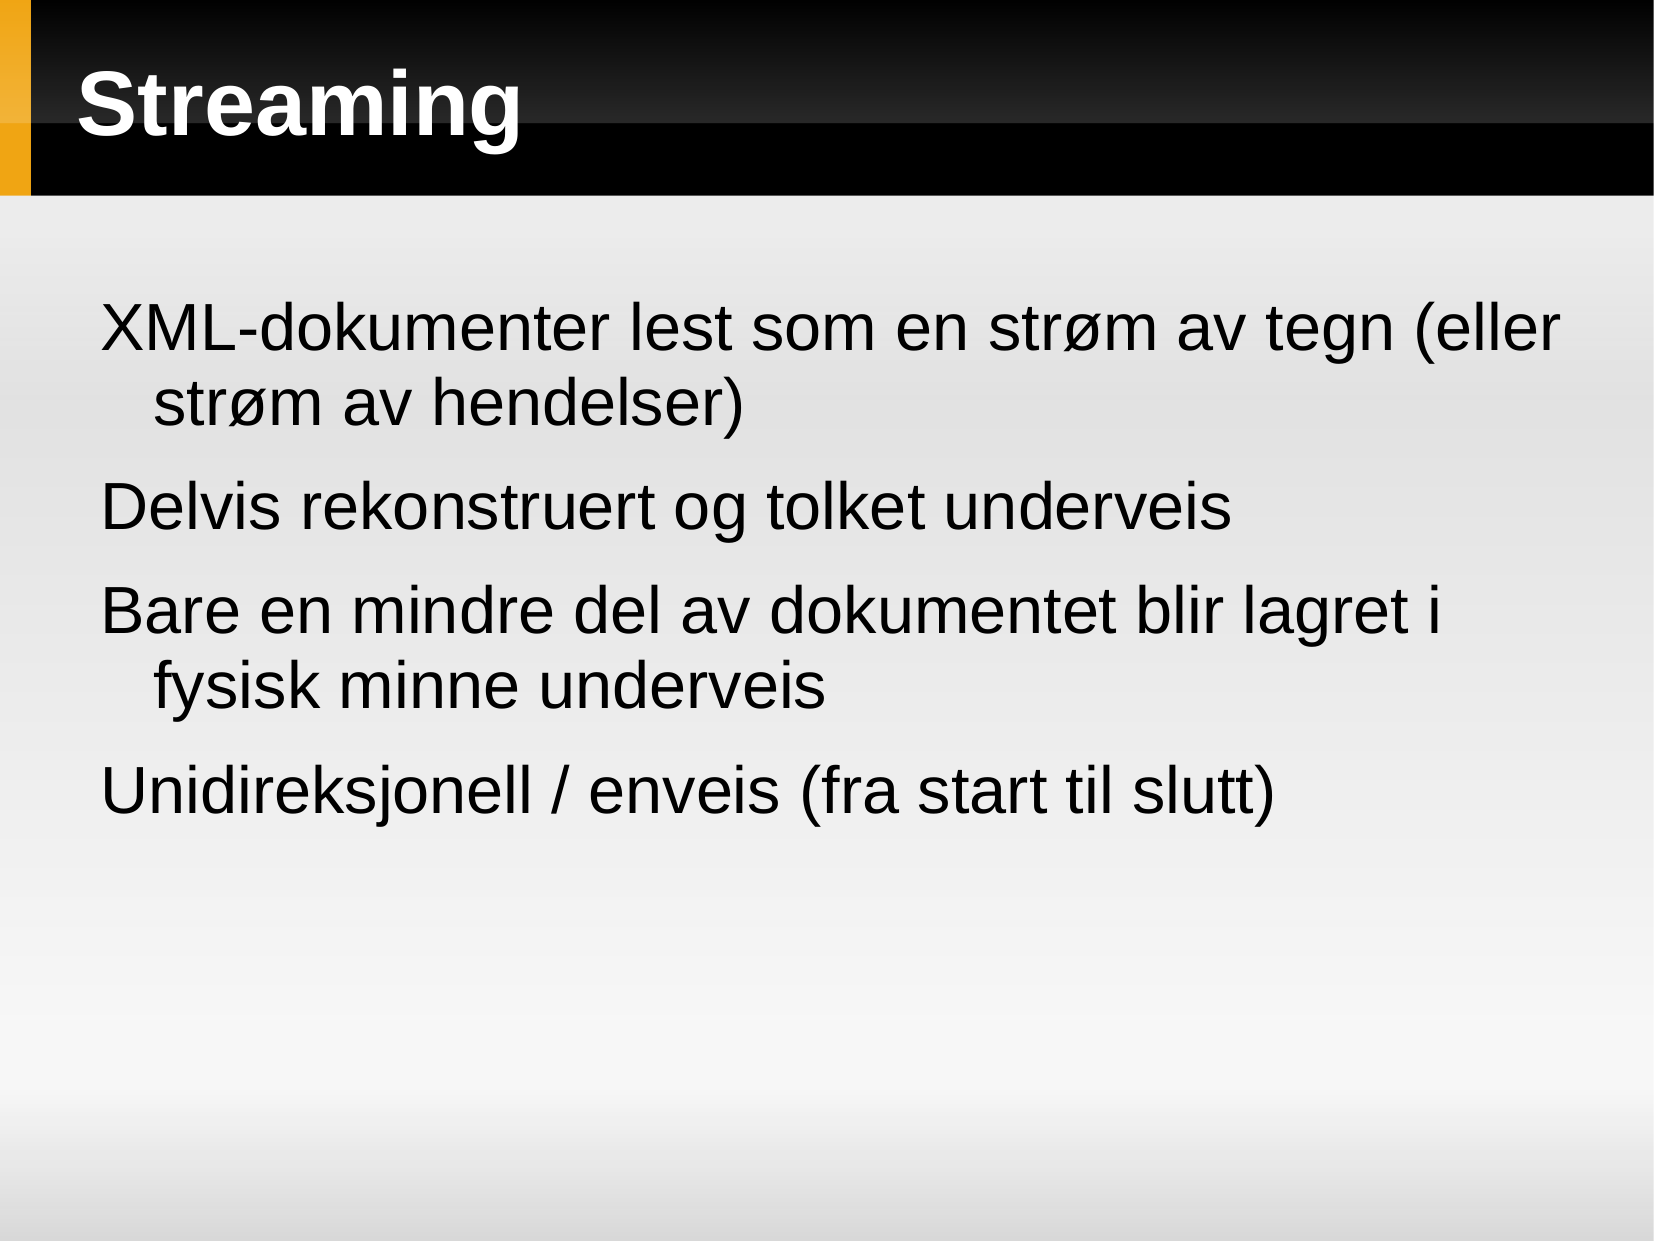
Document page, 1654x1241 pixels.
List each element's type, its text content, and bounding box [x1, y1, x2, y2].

list XML-dokumenter lest som en strøm av tegn (eller strøm av hendelser) Delvis rekonstruert og tolket underveis Bare en mindre del av dokumentet blir lagret i fysisk minne underveis Unidireksjonell / enveis (fra start til slutt) [82, 290, 1571, 1094]
picture [0, 0, 1654, 1241]
title Streaming [76, 7, 1565, 200]
